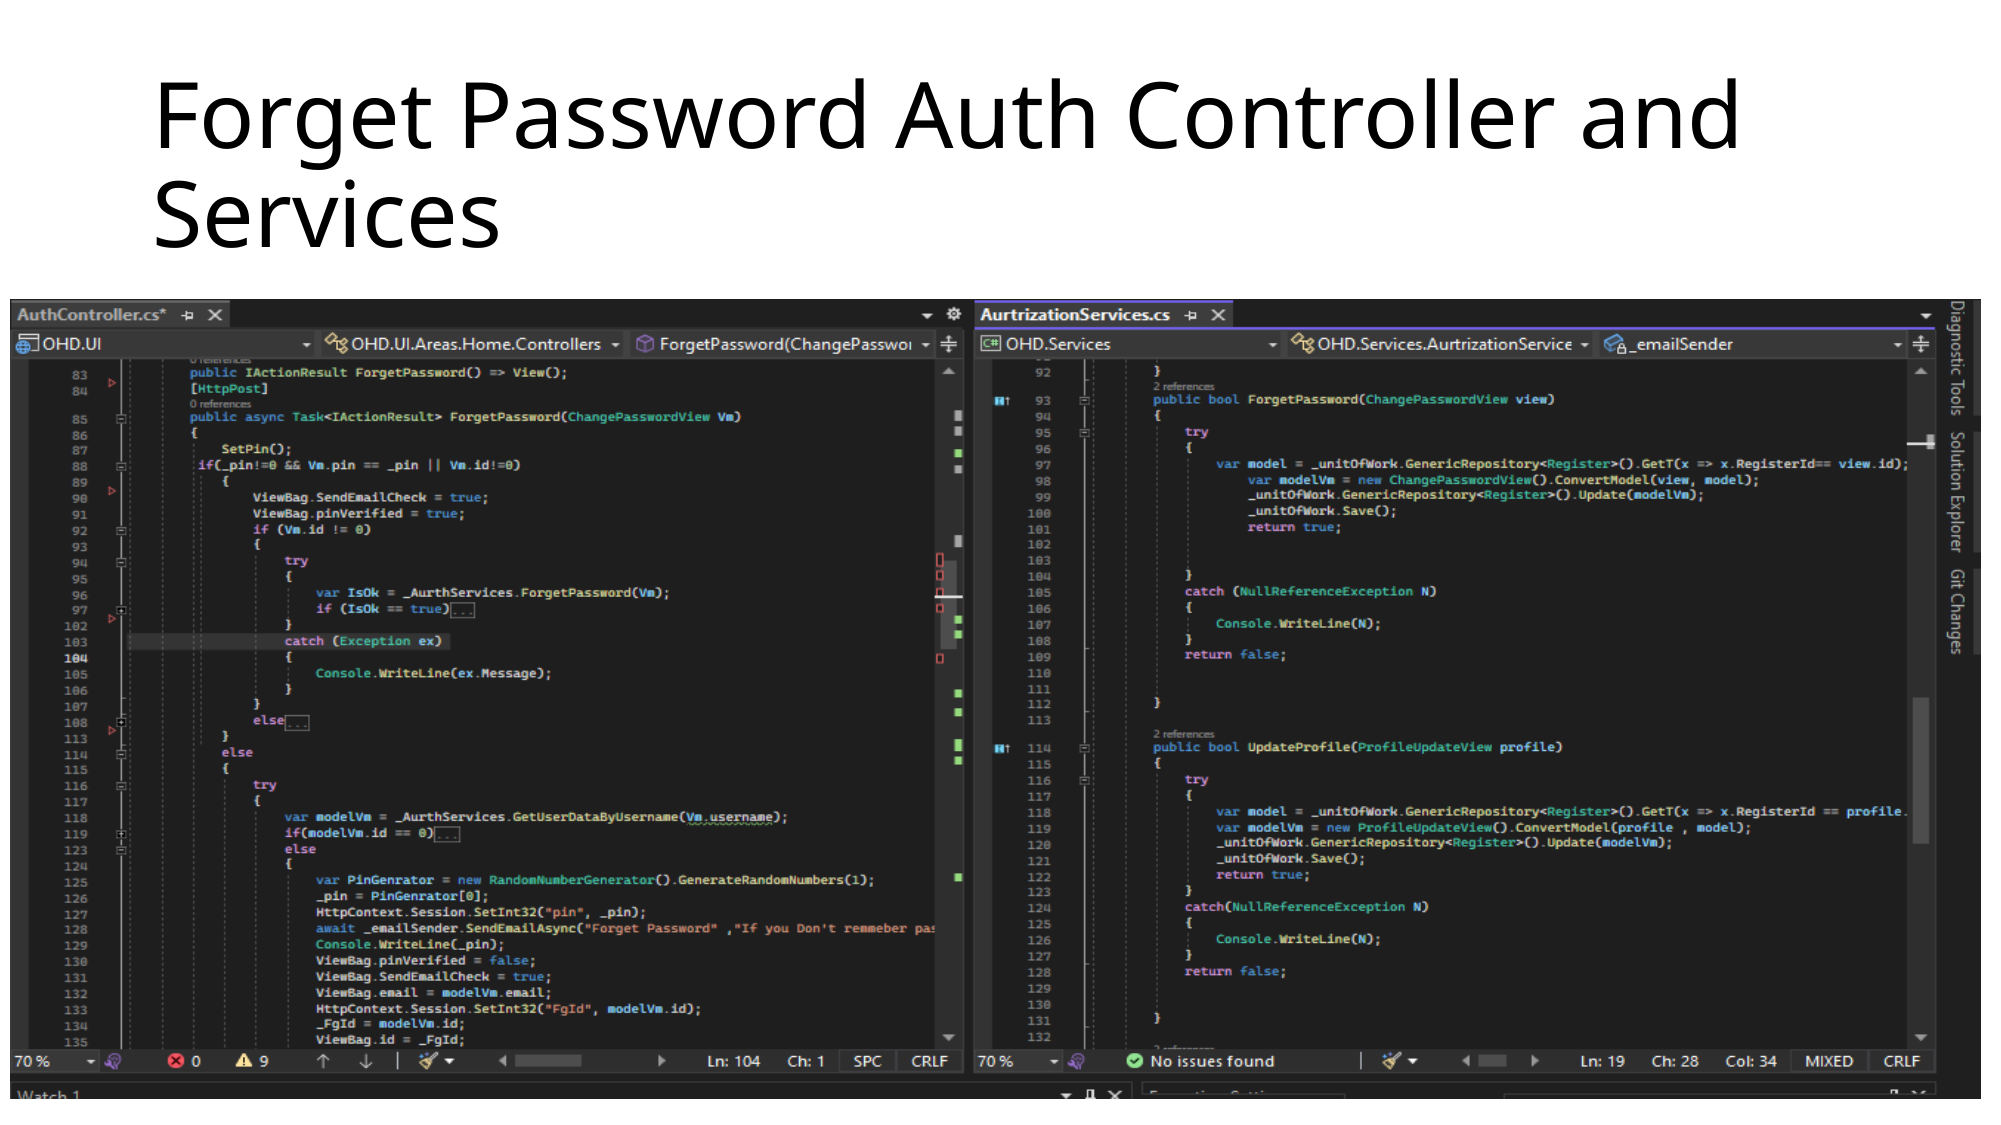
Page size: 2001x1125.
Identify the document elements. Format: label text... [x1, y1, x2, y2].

picture [10, 299, 1981, 1099]
title Forget Password Auth Controller and Services [137, 59, 1863, 278]
